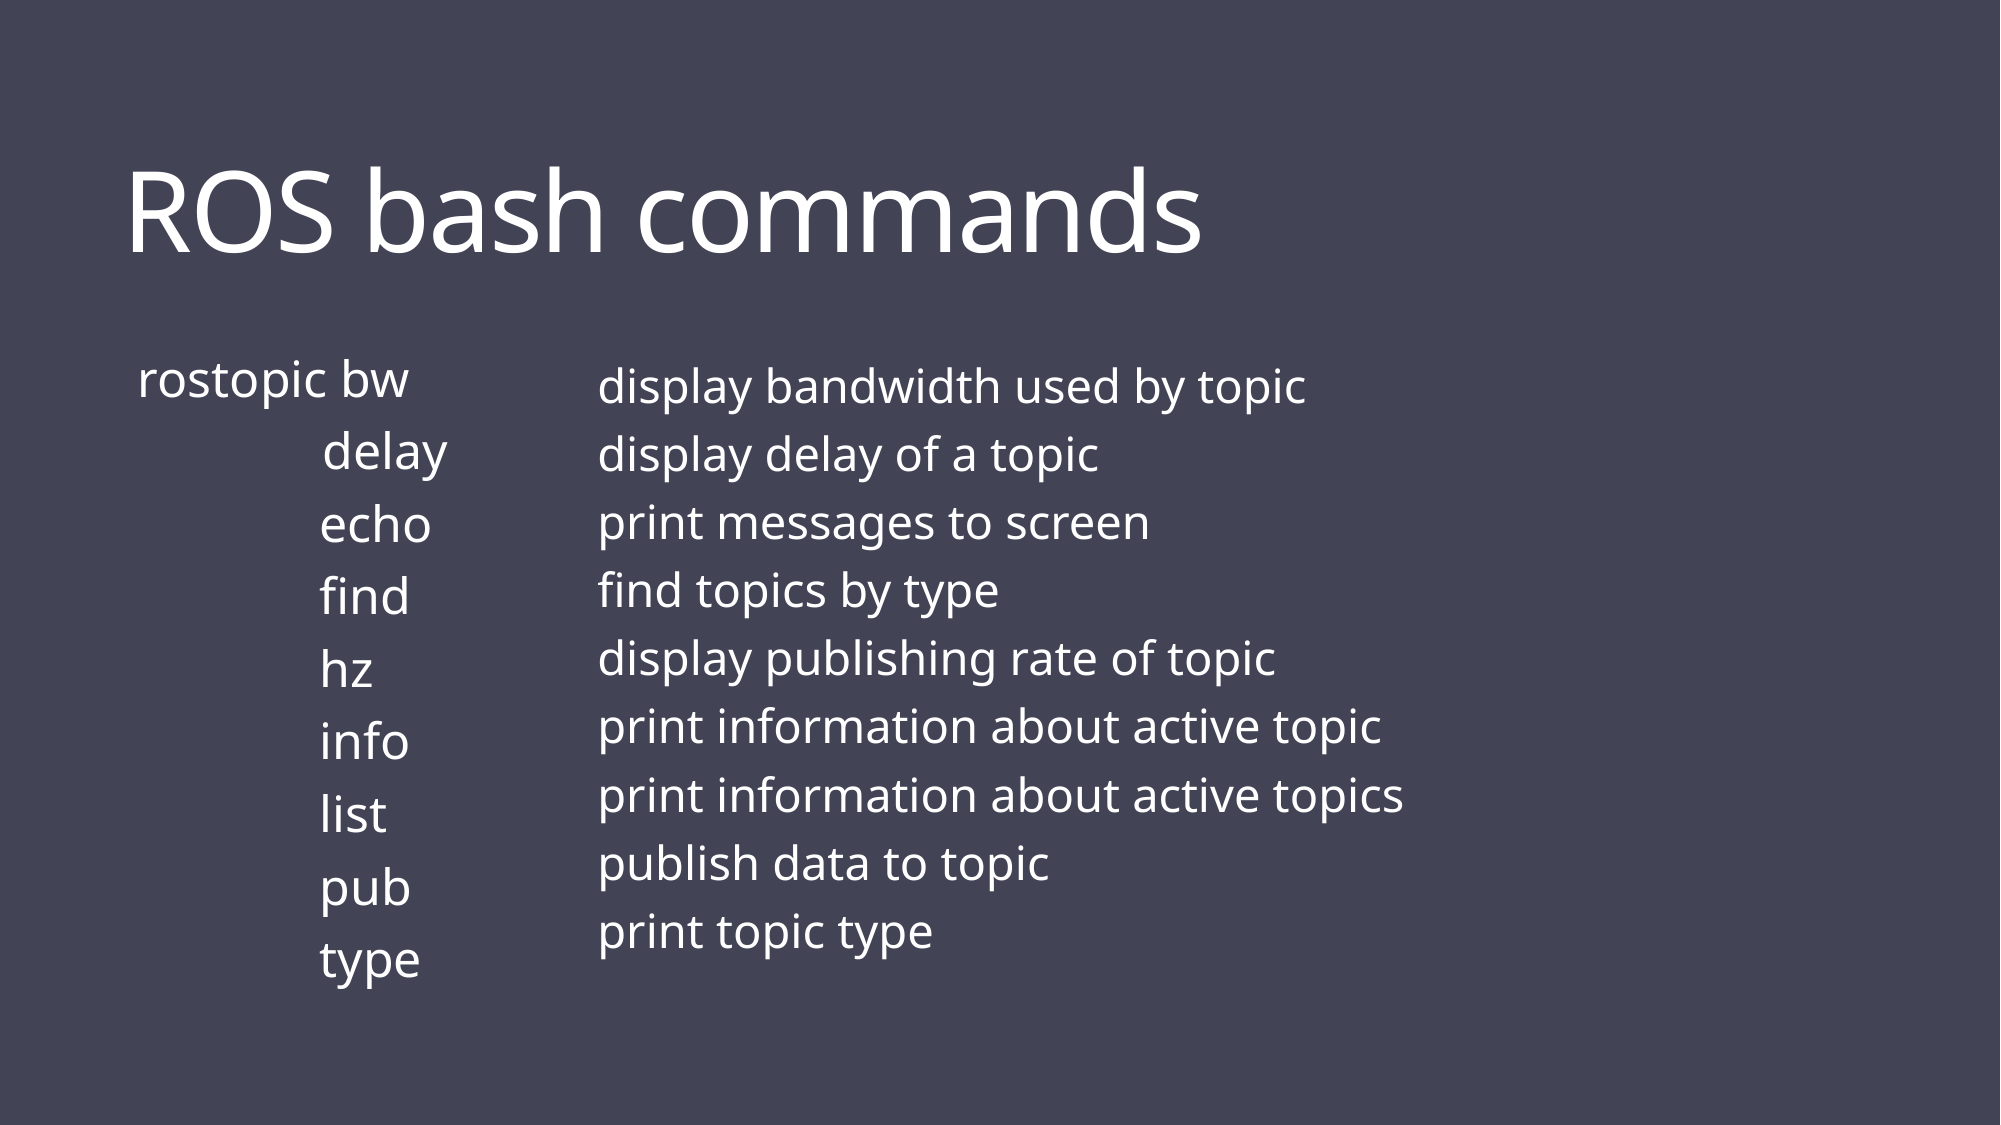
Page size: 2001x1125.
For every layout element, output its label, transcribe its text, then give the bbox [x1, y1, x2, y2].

title ROS bash commands [107, 81, 1875, 354]
list rostopic bw delay echo find hz info list pub type [107, 348, 540, 967]
text_box display bandwidth used by topic display delay of a topic print messages to screen find topics by type display publishing rate of topic print information about active topic print information about active topics publish data to topic print topic type [568, 348, 1875, 967]
